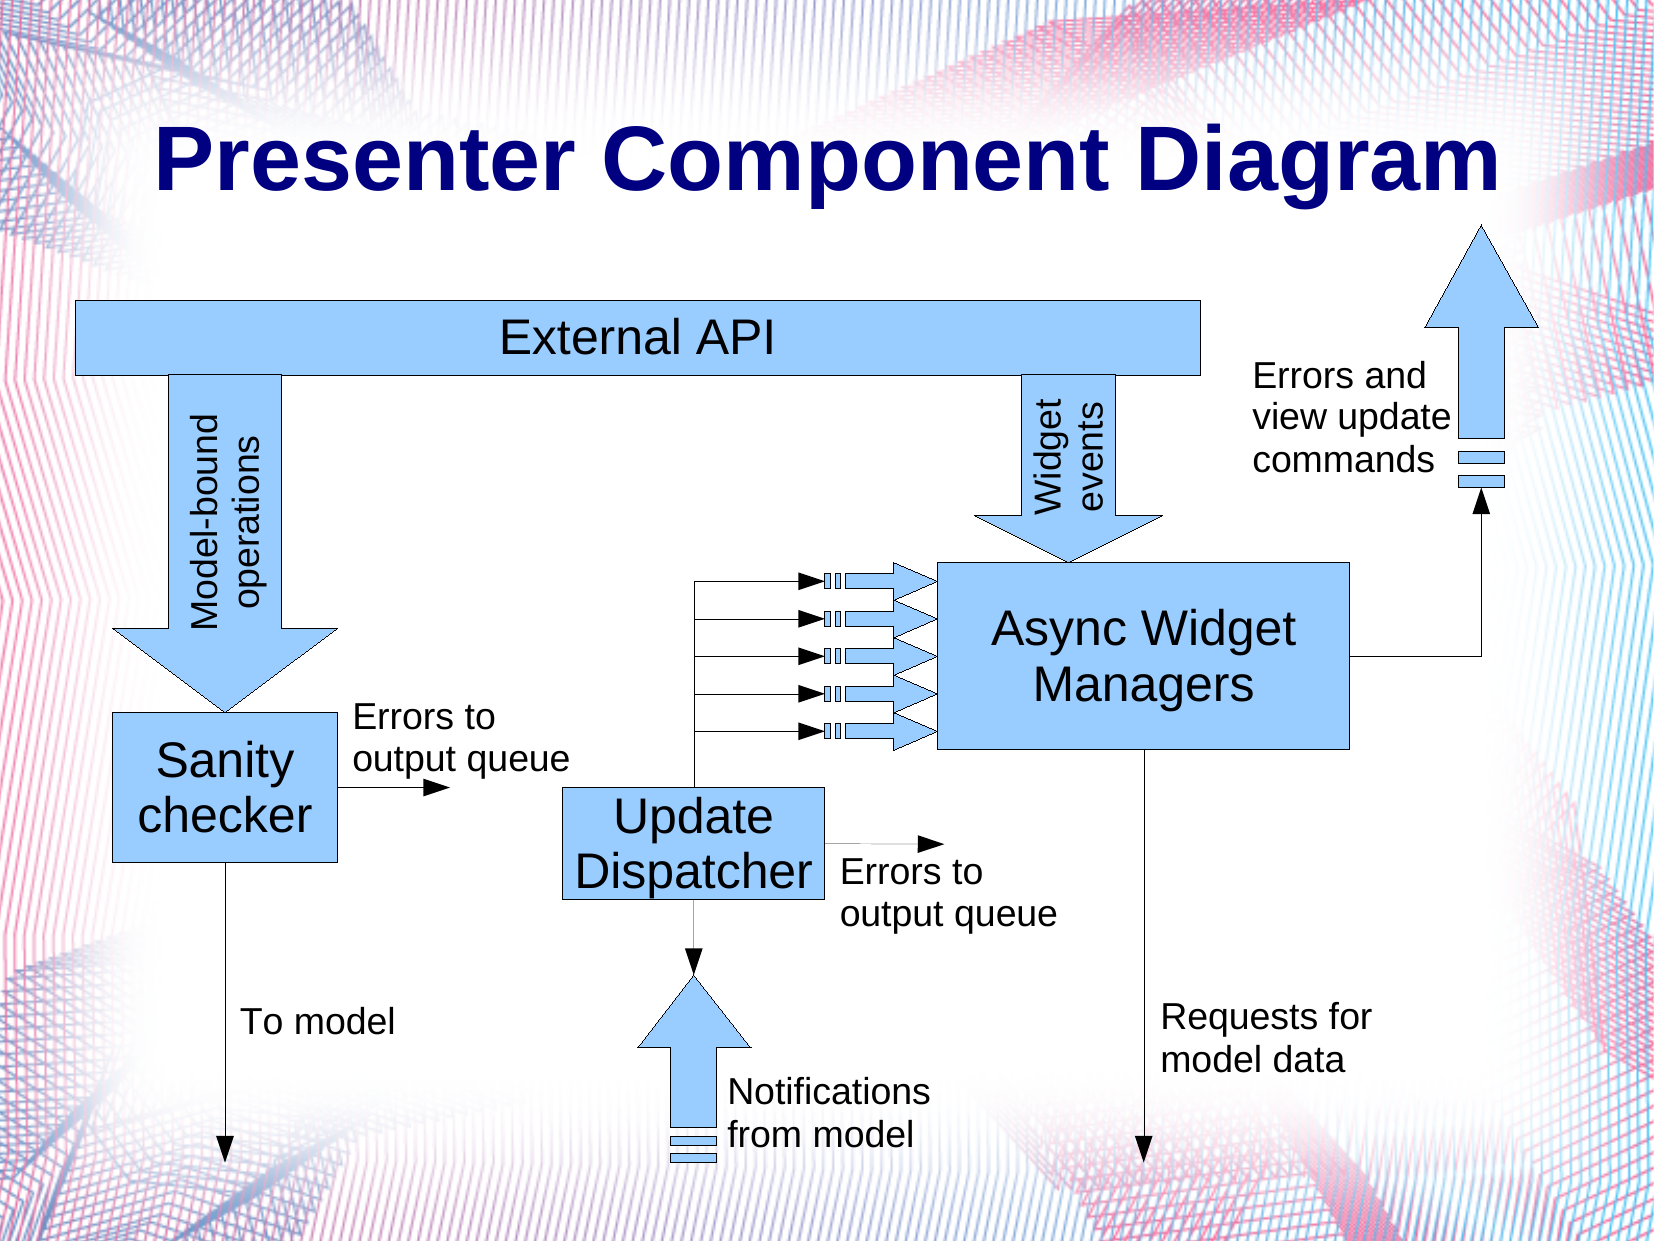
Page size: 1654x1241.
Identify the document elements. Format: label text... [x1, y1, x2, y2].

text_box [824, 573, 831, 589]
text_box Async Widget Managers [937, 562, 1350, 750]
text_box [670, 1153, 712, 1163]
text_box [637, 975, 752, 1128]
text_box [670, 1136, 712, 1146]
text_box Notifications from model [712, 1063, 946, 1163]
text_box [824, 723, 831, 739]
text_box Widget events [974, 374, 1163, 562]
text_box Errors to output queue [337, 688, 586, 796]
text_box External API [75, 300, 1201, 376]
text_box [835, 723, 841, 739]
text_box [835, 648, 841, 664]
text_box [835, 611, 841, 627]
text_box [835, 686, 841, 702]
text_box [1466, 475, 1505, 488]
title Presenter Component Diagram [120, 75, 1538, 243]
text_box [835, 573, 841, 589]
text_box To model [225, 993, 411, 1051]
text_box [845, 562, 938, 751]
text_box [824, 611, 831, 627]
text_box Sanity checker [112, 712, 338, 863]
picture [0, 0, 1654, 1241]
text_box Model-bound operations [112, 374, 338, 713]
text_box [1424, 224, 1539, 439]
text_box Requests for model data [1145, 988, 1388, 1088]
text_box Errors and view update commands [1237, 346, 1466, 488]
text_box Errors to output queue [825, 843, 1073, 943]
text_box [824, 686, 831, 702]
text_box Update Dispatcher [562, 787, 825, 900]
text_box [824, 648, 831, 664]
text_box [1466, 451, 1505, 464]
